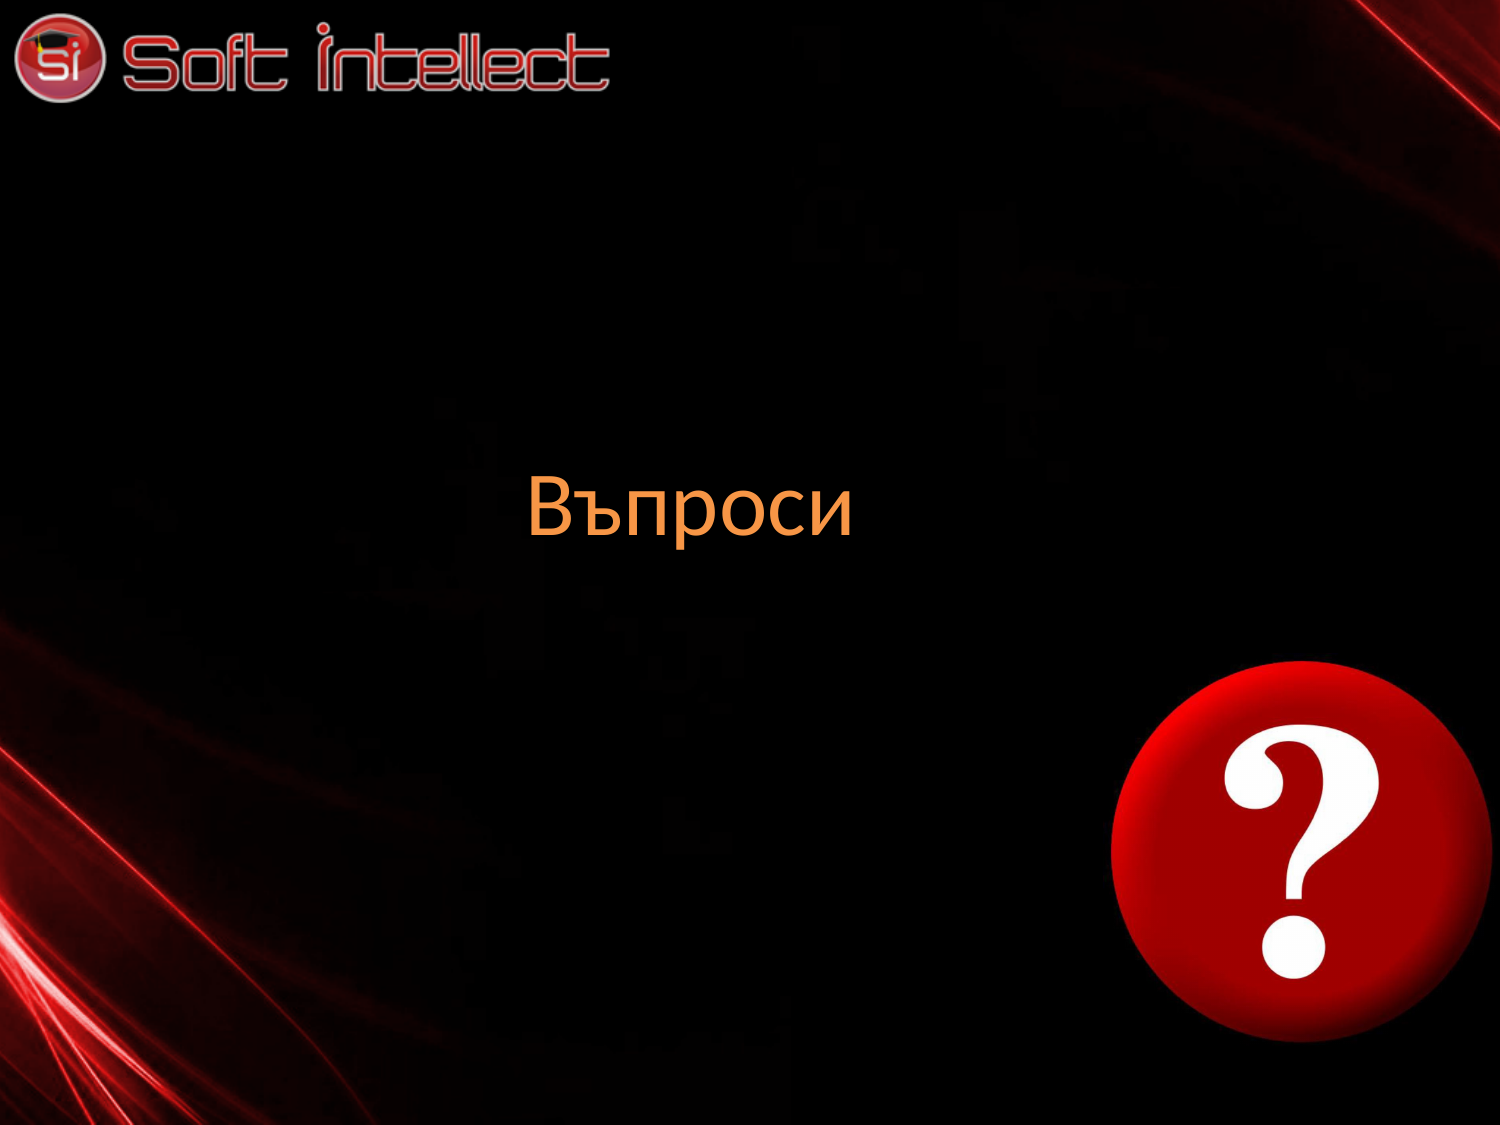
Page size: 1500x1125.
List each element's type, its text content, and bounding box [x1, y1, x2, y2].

picture [0, 0, 1500, 1125]
text_box Въпроси [510, 404, 1500, 592]
